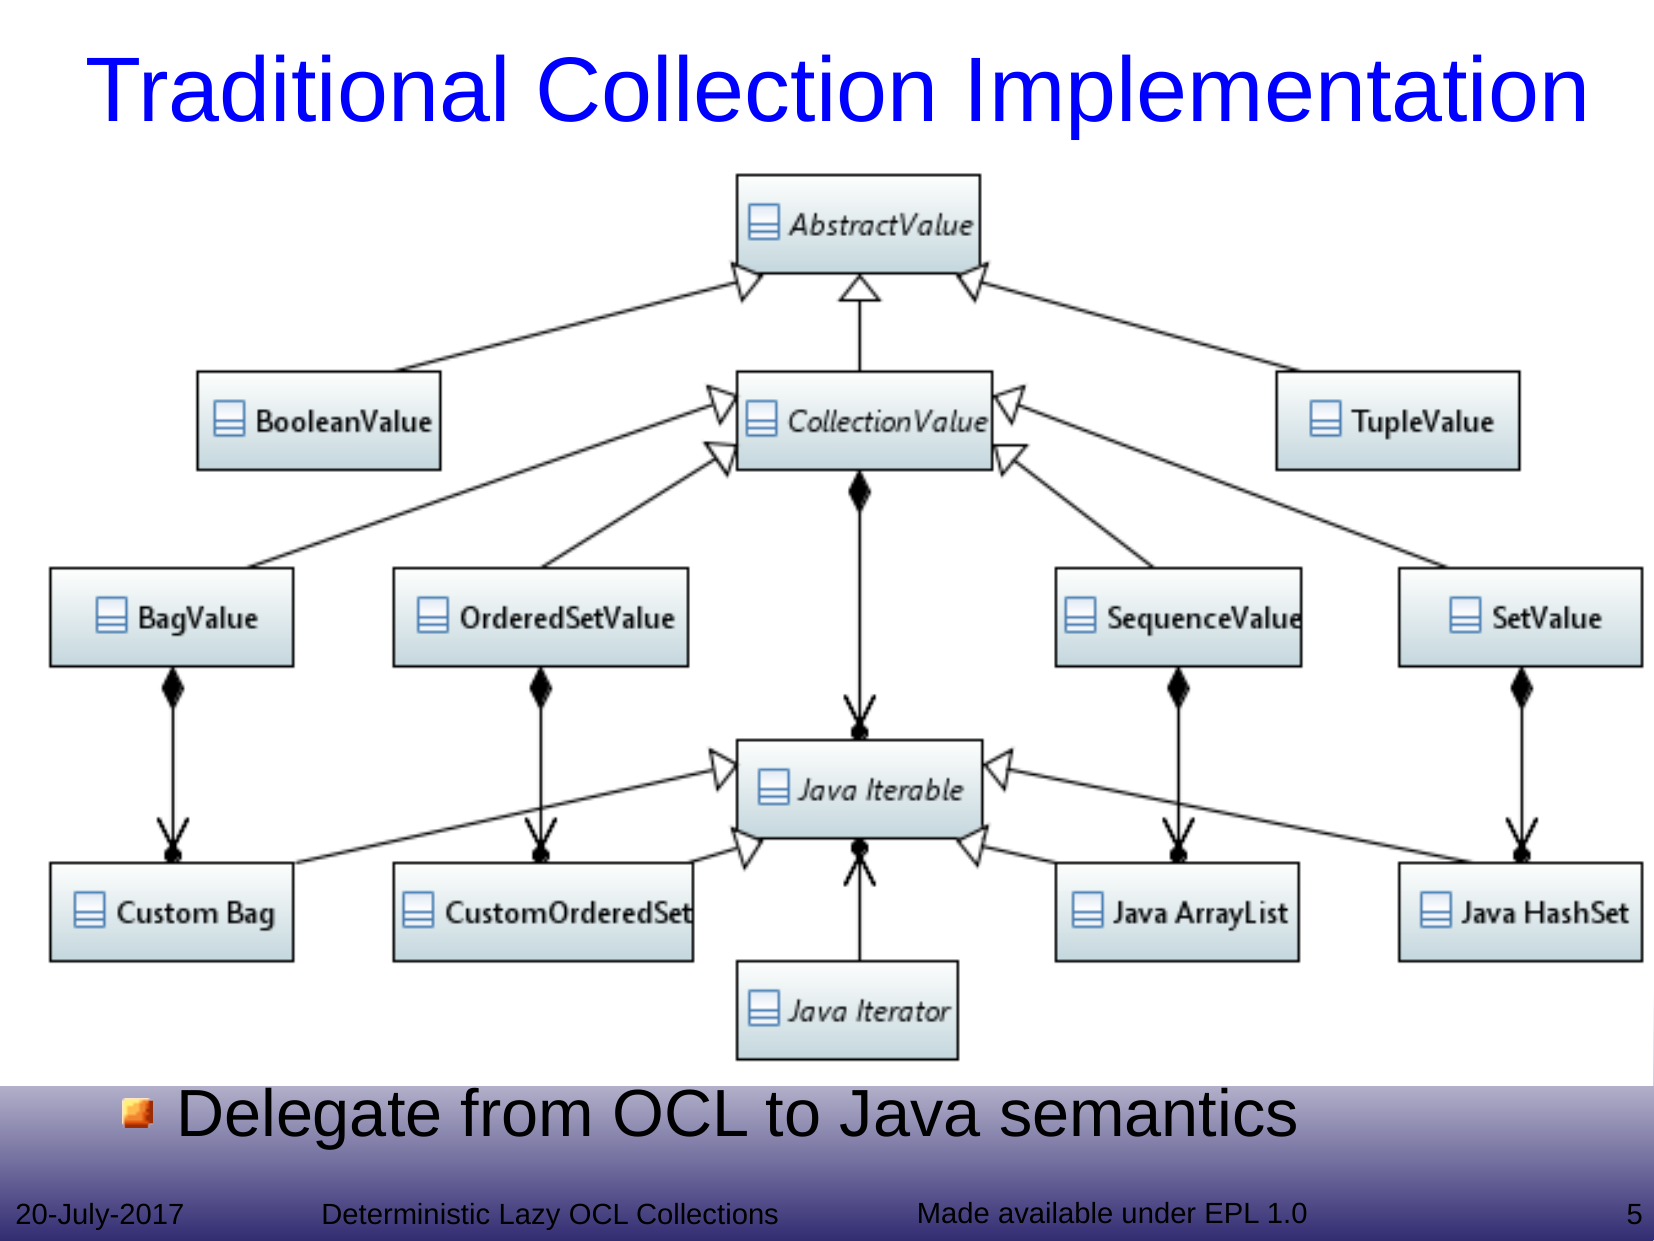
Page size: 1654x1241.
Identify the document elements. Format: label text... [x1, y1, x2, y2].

list Delegate from OCL to Java semantics [105, 1075, 1545, 1177]
title Traditional Collection Implementation [50, 0, 1629, 150]
picture [0, 150, 1654, 1086]
